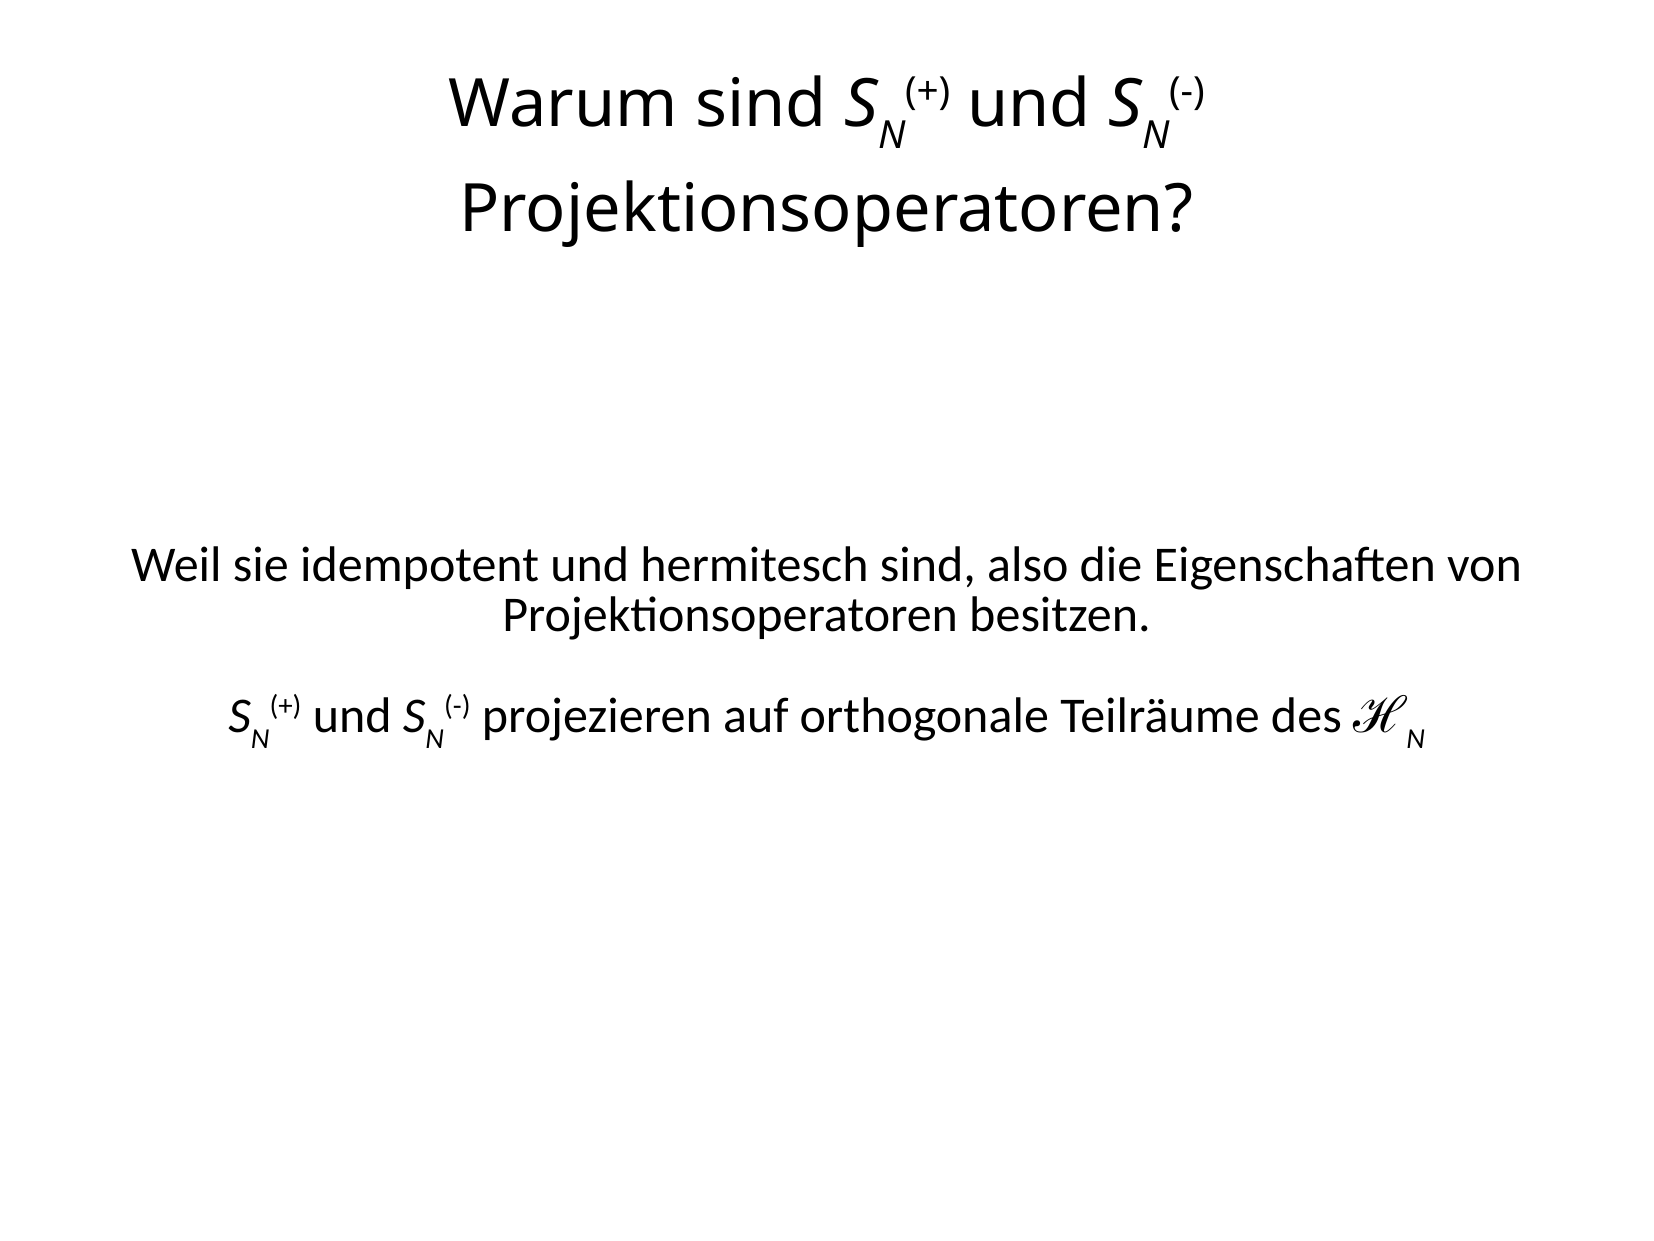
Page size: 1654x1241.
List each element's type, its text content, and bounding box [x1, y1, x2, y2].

title Warum sind SN(+) und SN(-) Projektionsoperatoren? [82, 49, 1571, 257]
subtitle Weil sie idempotent und hermitesch sind, also die Eigenschaften von Projektionsoperatoren besitzen. SN(+) und SN(-) projezieren auf orthogonale Teilräume des ℋN [82, 290, 1571, 1010]
